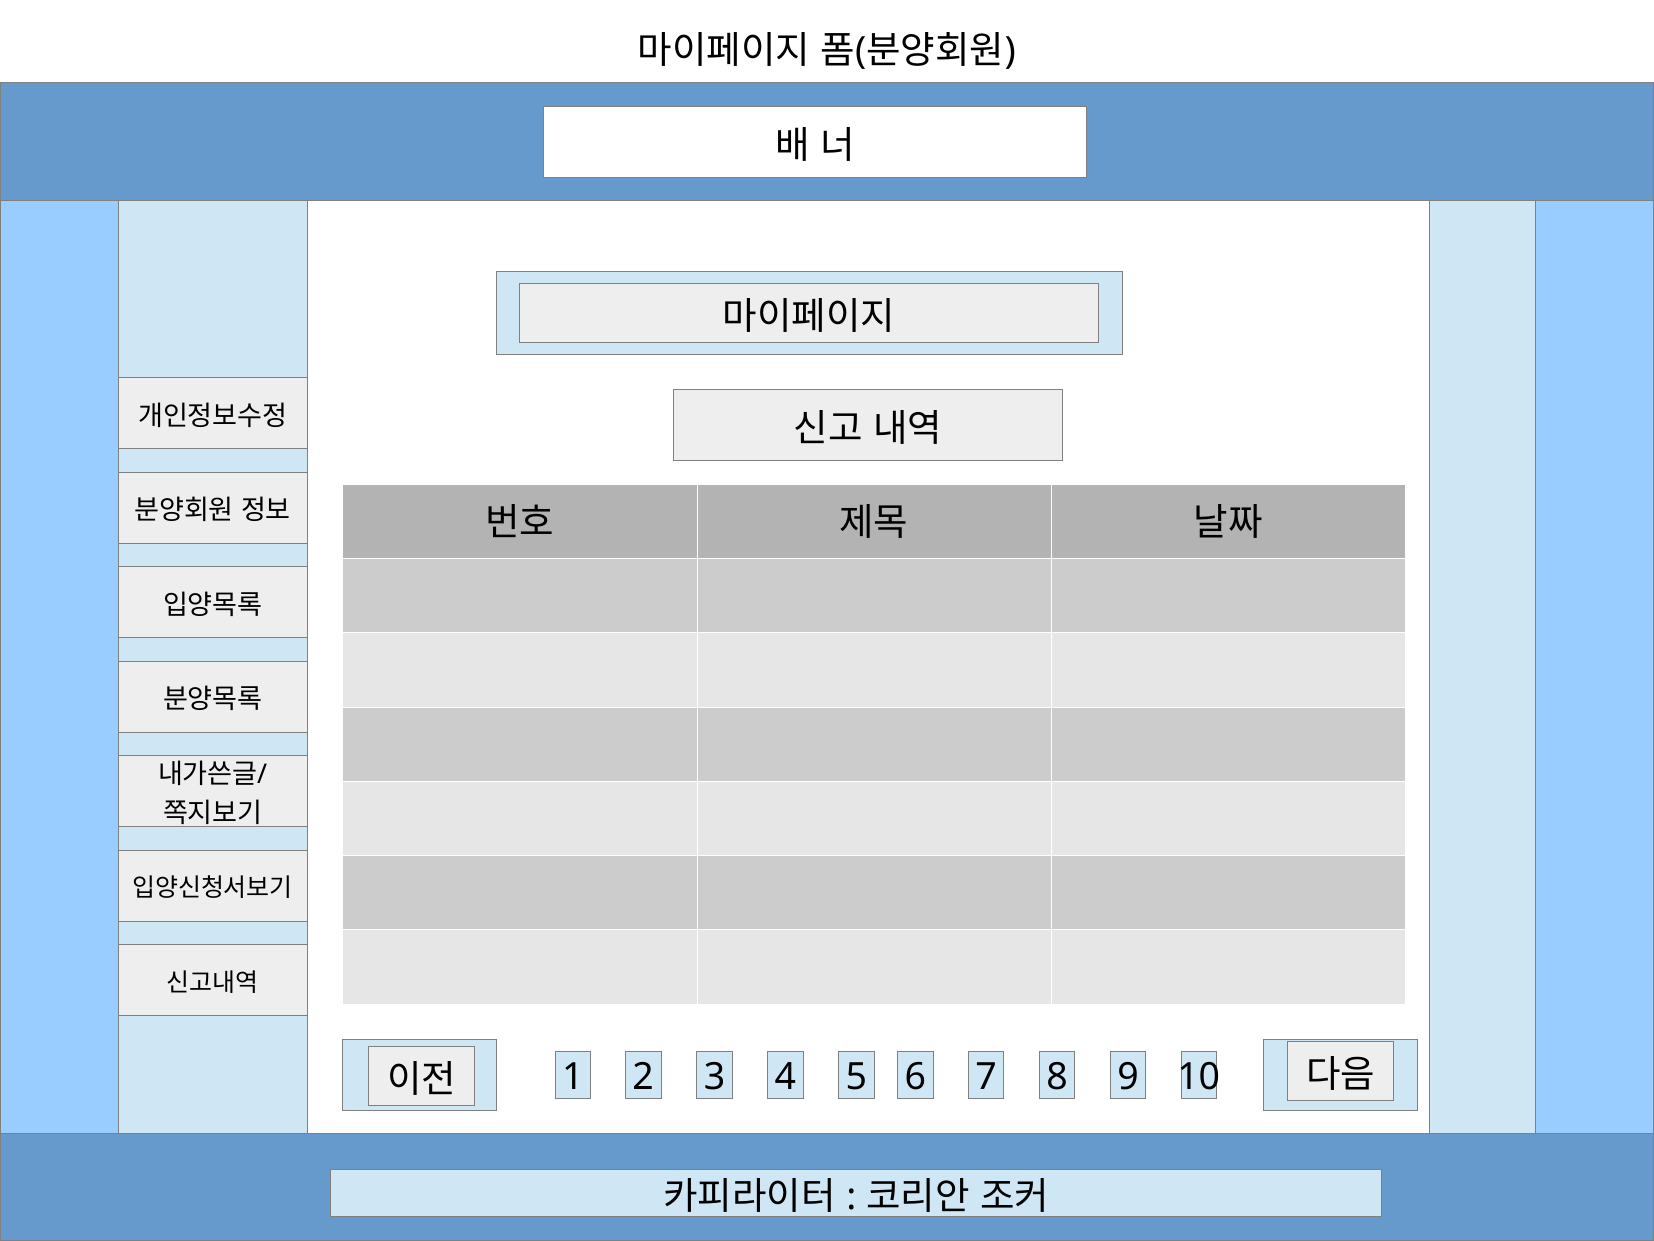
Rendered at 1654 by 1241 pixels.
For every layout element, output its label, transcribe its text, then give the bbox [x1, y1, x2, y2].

text_box 1 [555, 1051, 591, 1099]
text_box 분양회원 정보 [118, 472, 308, 544]
text_box [0, 82, 1654, 1241]
table_cell [343, 856, 697, 929]
table_cell [1052, 708, 1405, 781]
text_box 10 [1203, 1065, 1214, 1087]
text_box 10 [1181, 1051, 1217, 1099]
table_header 제목 [698, 485, 1051, 558]
table_header 번호 [343, 485, 697, 558]
text_box 개인정보수정 [118, 377, 308, 449]
table_cell [1052, 856, 1405, 929]
text_box 6 [897, 1051, 934, 1099]
table_cell [698, 930, 1051, 1004]
text_box 5 [838, 1051, 875, 1099]
text_box 2 [625, 1051, 662, 1099]
text_box 3 [696, 1051, 733, 1099]
table_cell [1052, 559, 1405, 632]
text_box 8 [1039, 1051, 1075, 1099]
table_cell [1052, 930, 1405, 1004]
text_box 내가쓴글/ 쪽지보기 [118, 755, 308, 827]
table_cell [343, 633, 697, 707]
table_cell [698, 708, 1051, 781]
text_box 다음 [1287, 1041, 1394, 1101]
text_box 입양신청서보기 [118, 850, 308, 922]
text_box 배 너 [543, 106, 1087, 178]
table_cell [343, 782, 697, 855]
text_box 입양목록 [118, 566, 308, 638]
text_box 분양목록 [118, 661, 308, 733]
text_box 7 [968, 1051, 1004, 1099]
table_cell [698, 856, 1051, 929]
table_cell [343, 930, 697, 1004]
text_box 신고 내역 [673, 389, 1063, 461]
table_cell [698, 782, 1051, 855]
text_box 이전 [368, 1046, 475, 1106]
table_cell [1052, 782, 1405, 855]
text_box 마이페이지 폼(분양회원) [602, 13, 1052, 71]
text_box 신고내역 [118, 944, 308, 1016]
table_cell [1052, 633, 1405, 707]
text_box 카피라이터 : 코리안 조커 [330, 1169, 1382, 1217]
table_cell [698, 559, 1051, 632]
text_box 9 [1110, 1051, 1146, 1099]
text_box 4 [767, 1051, 804, 1099]
table_cell [343, 708, 697, 781]
table_cell [343, 559, 697, 632]
table_header 날짜 [1052, 485, 1405, 558]
table_cell [698, 633, 1051, 707]
text_box 마이페이지 [519, 283, 1099, 343]
